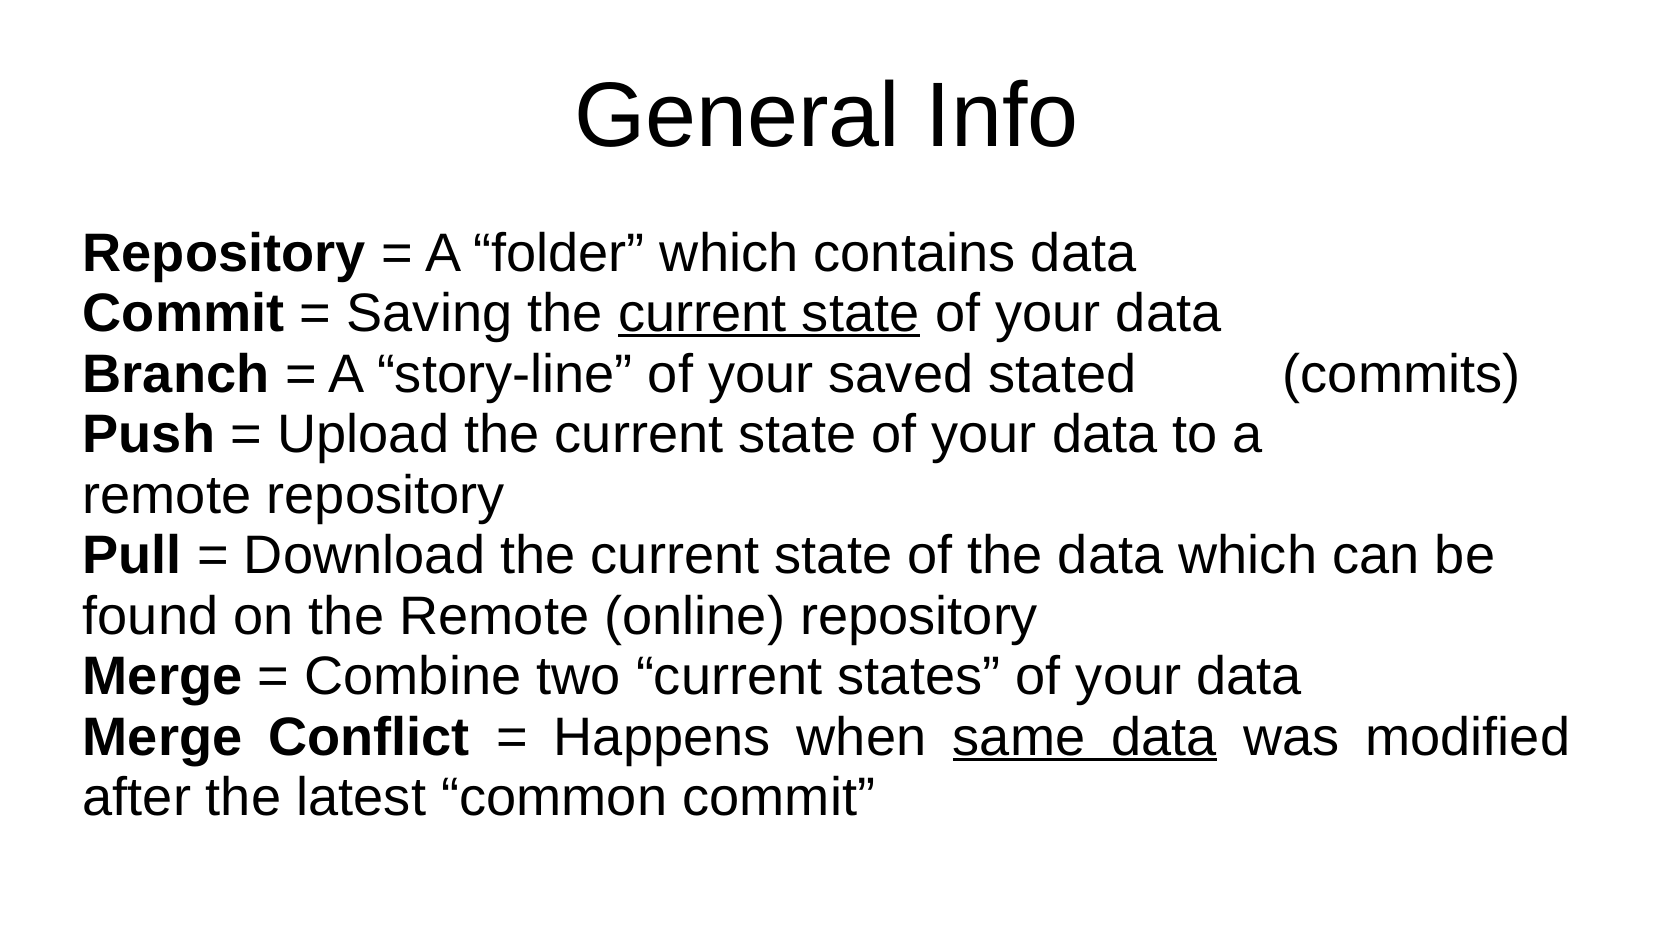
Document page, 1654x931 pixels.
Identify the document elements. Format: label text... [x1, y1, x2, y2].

subtitle Repository = A “folder” which contains data Commit = Saving the current state of your data Branch = A “story-line” of your saved stated (commits) Push = Upload the current state of your data to a remote repository Pull = Download the current state of the data which can be found on the Remote (online) repository Merge = Combine two “current states” of your data Merge Conflict = Happens when same data was modified after the latest “common commit” [82, 147, 1571, 828]
title General Info [82, 37, 1571, 147]
